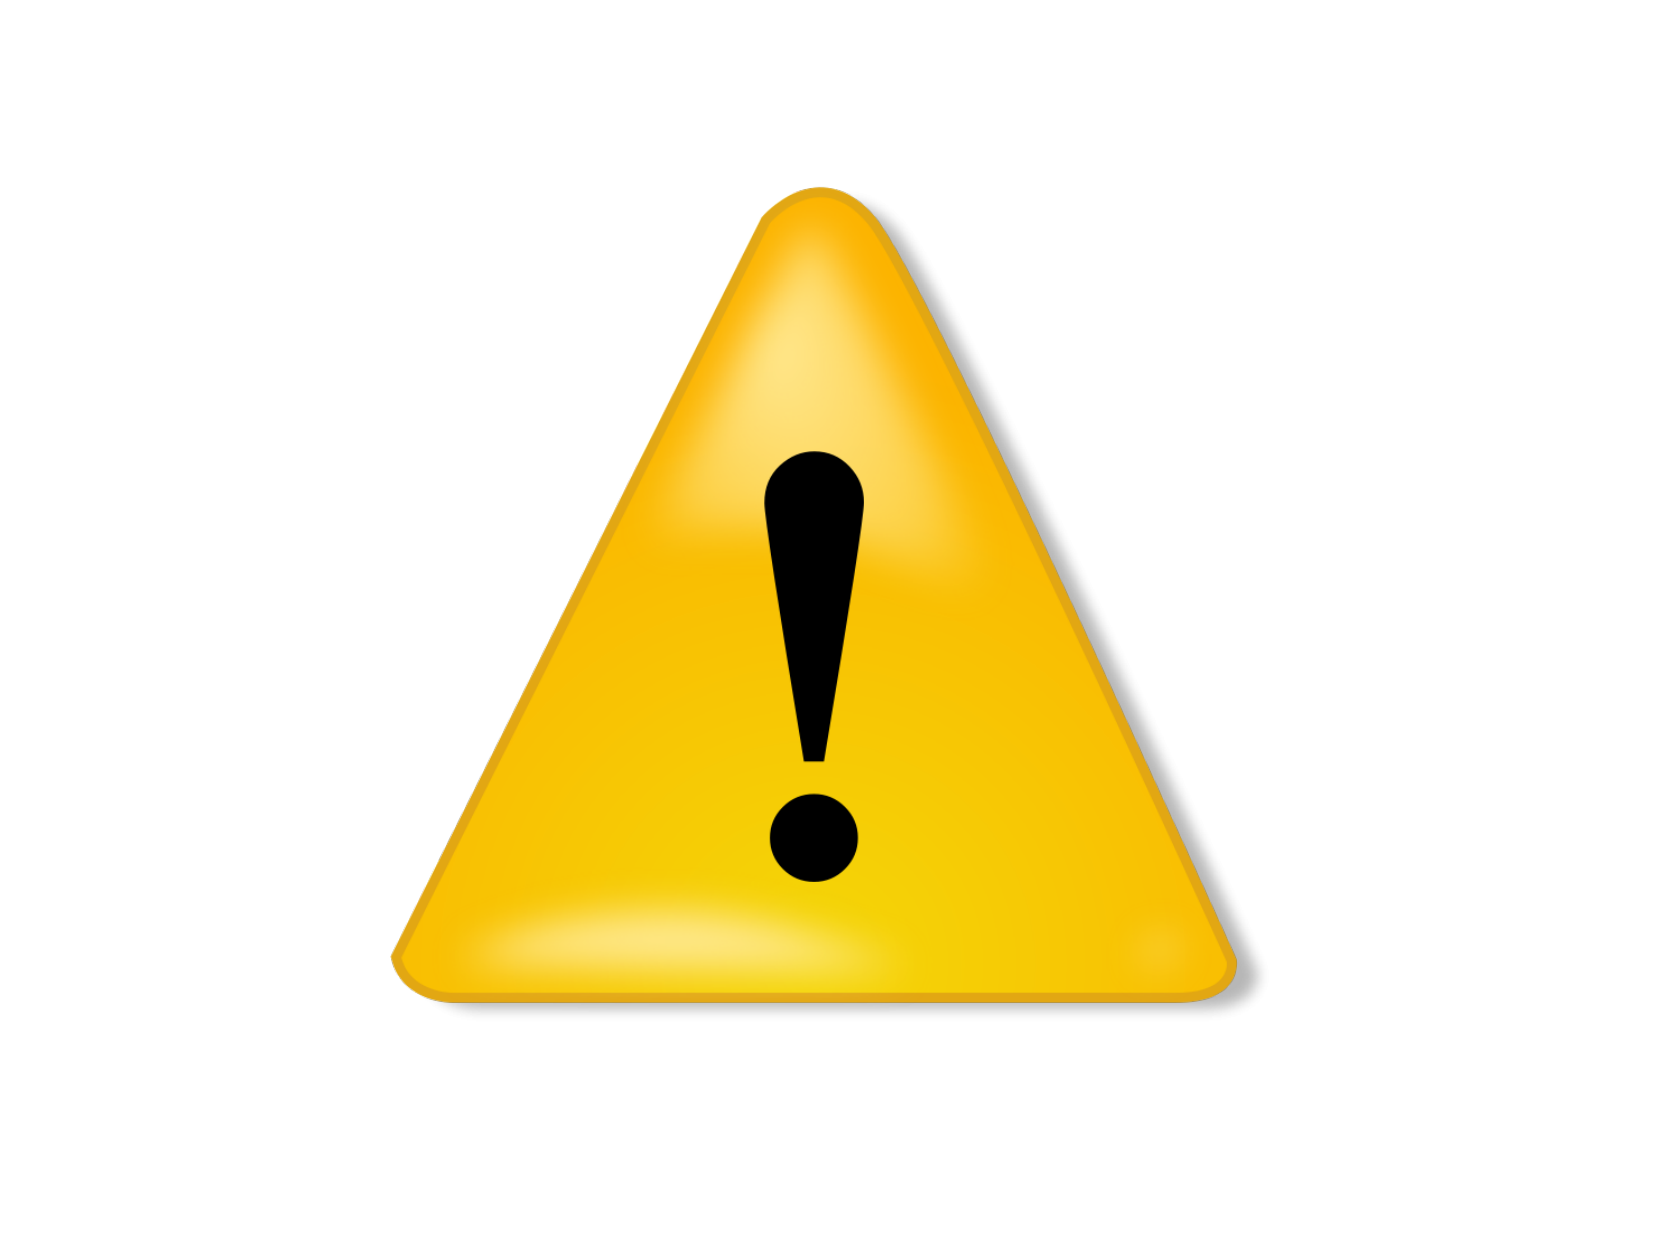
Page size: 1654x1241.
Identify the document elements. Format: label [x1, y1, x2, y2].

picture [379, 177, 1275, 1042]
